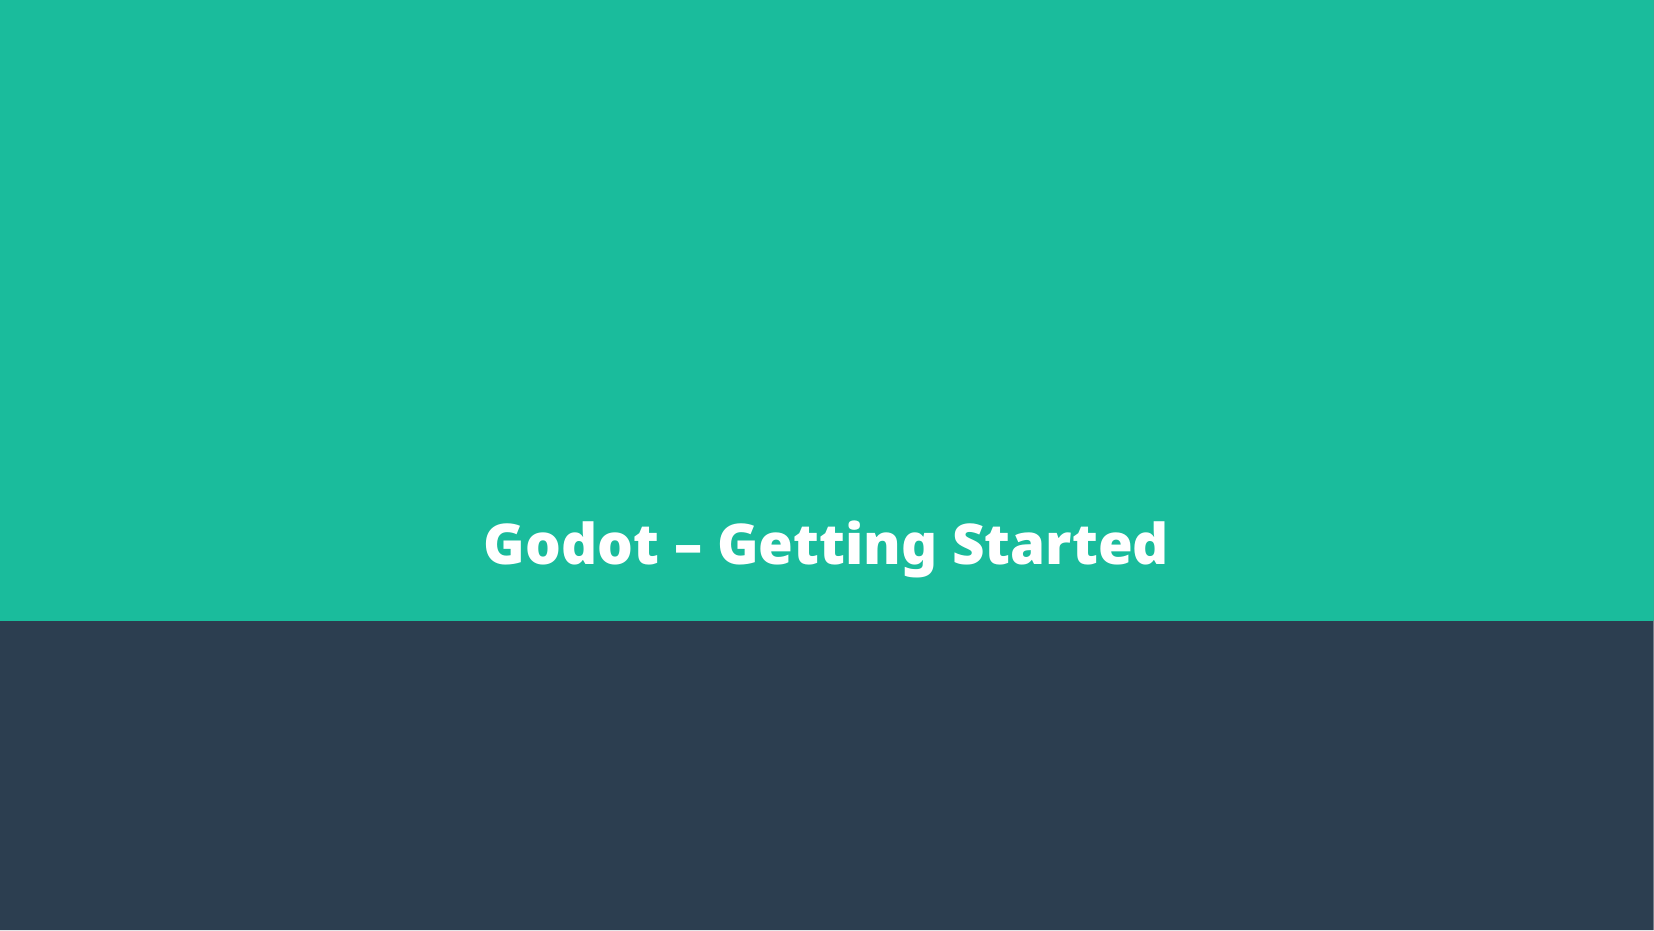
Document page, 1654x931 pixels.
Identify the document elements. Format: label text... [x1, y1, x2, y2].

title Godot – Getting Started [59, 465, 1595, 583]
